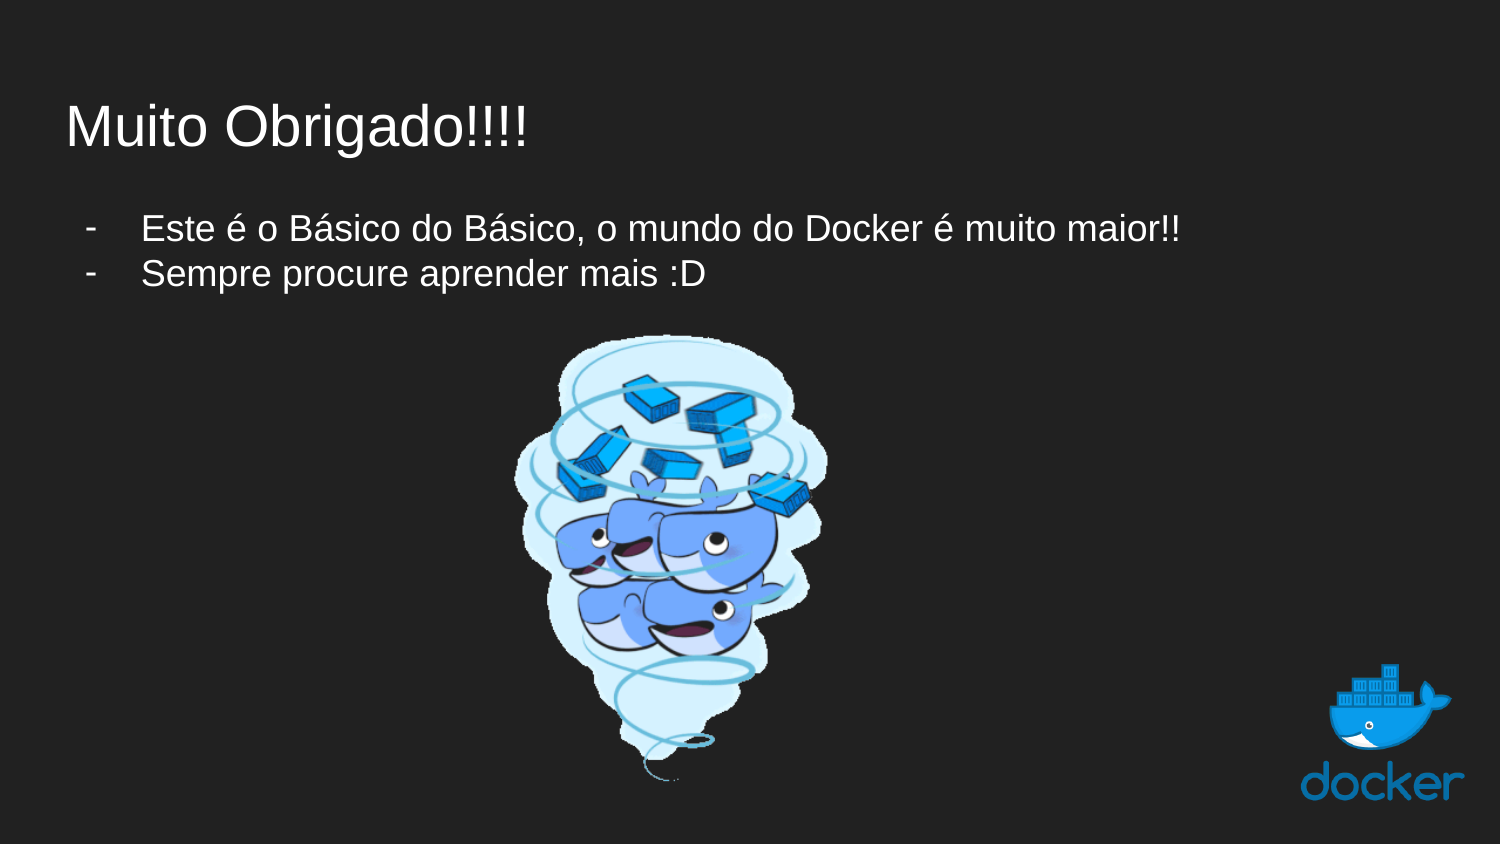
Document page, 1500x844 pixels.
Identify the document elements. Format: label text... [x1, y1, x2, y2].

text_box Muito Obrigado!!!! [51, 72, 1449, 167]
picture [485, 330, 851, 787]
picture [1286, 649, 1479, 815]
text_box Este é o Básico do Básico, o mundo do Docker é muito maior!! Sempre procure aprender mais :D [51, 189, 1449, 750]
